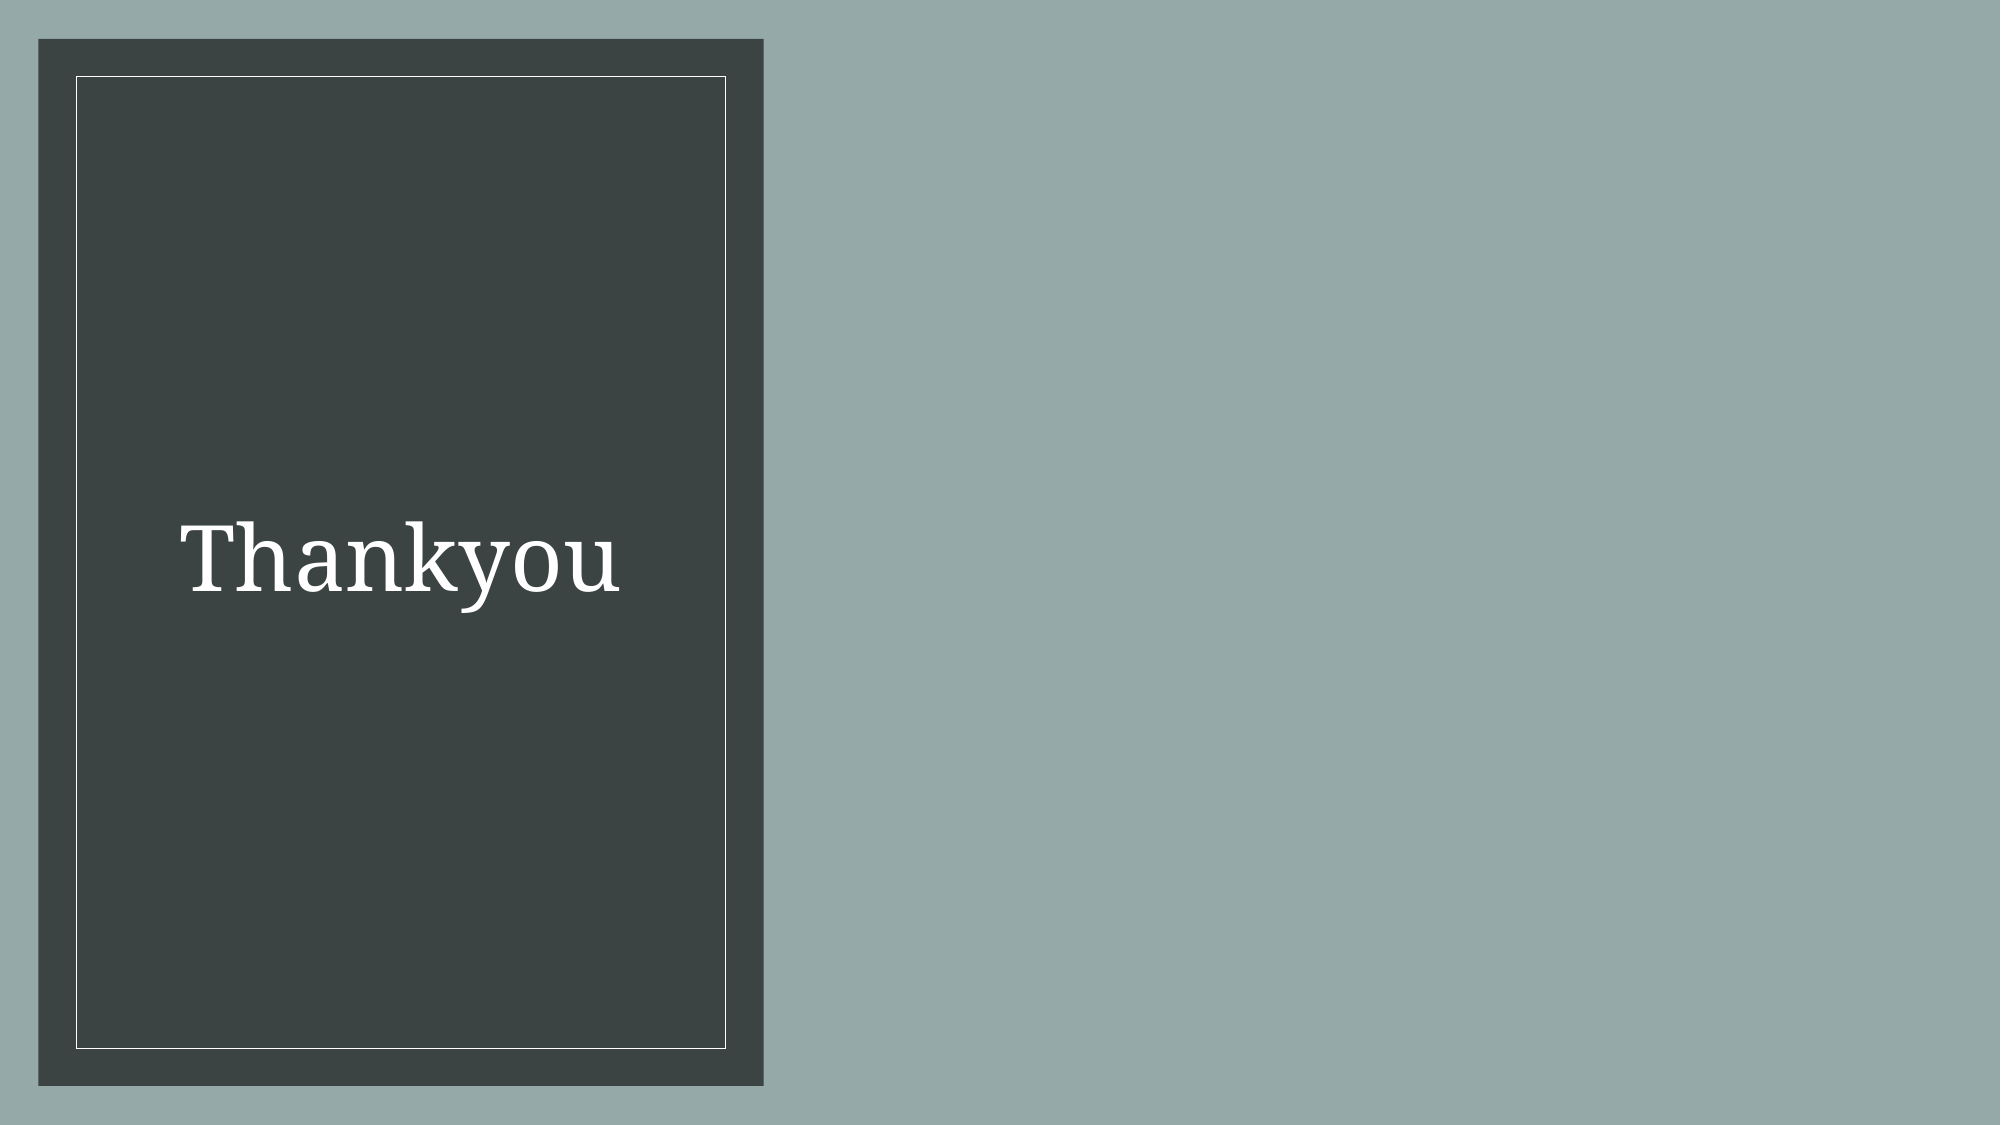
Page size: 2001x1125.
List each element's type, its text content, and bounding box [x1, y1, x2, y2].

text_box [0, 0, 2000, 1125]
title Thankyou [110, 143, 692, 980]
